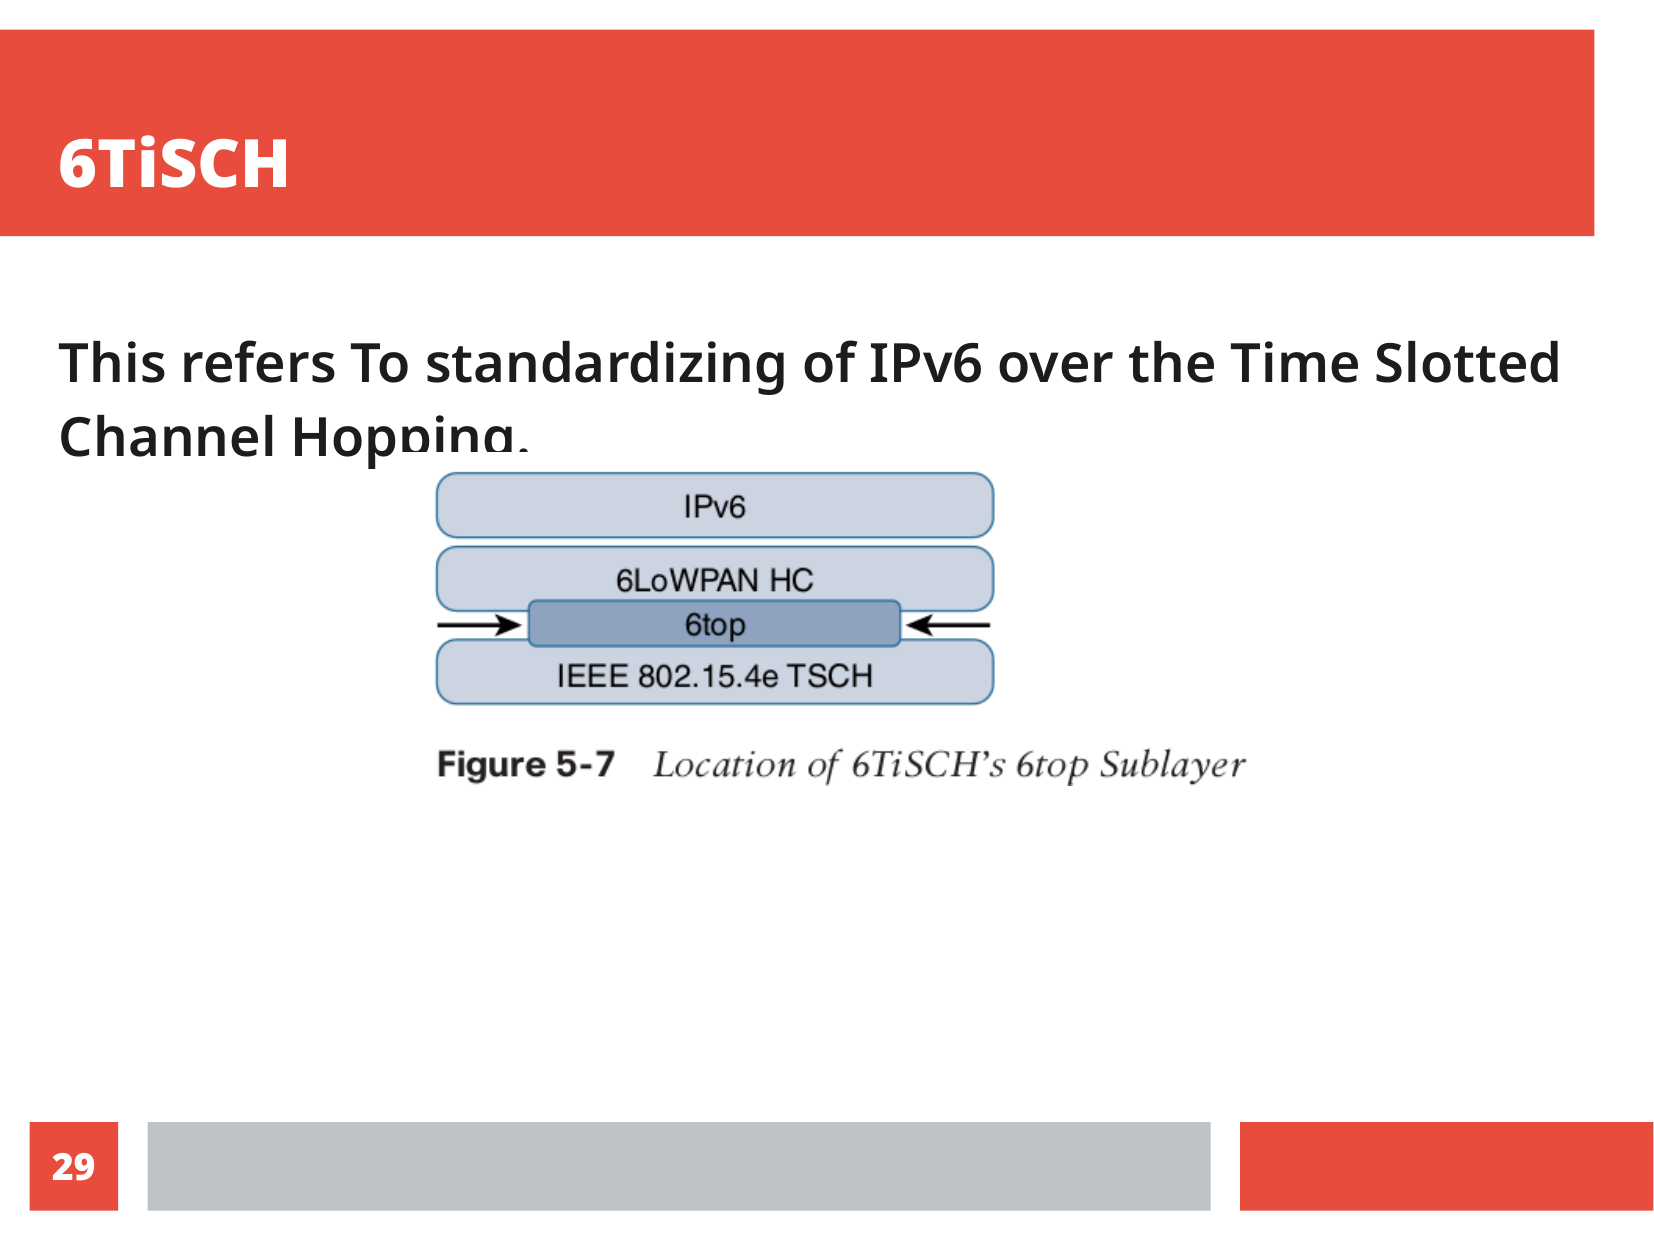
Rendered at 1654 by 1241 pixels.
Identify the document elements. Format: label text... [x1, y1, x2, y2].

title 6TiSCH [59, 59, 1595, 207]
list This refers To standardizing of IPv6 over the Time Slotted Channel Hopping. [59, 324, 1565, 1093]
picture [402, 452, 1253, 786]
